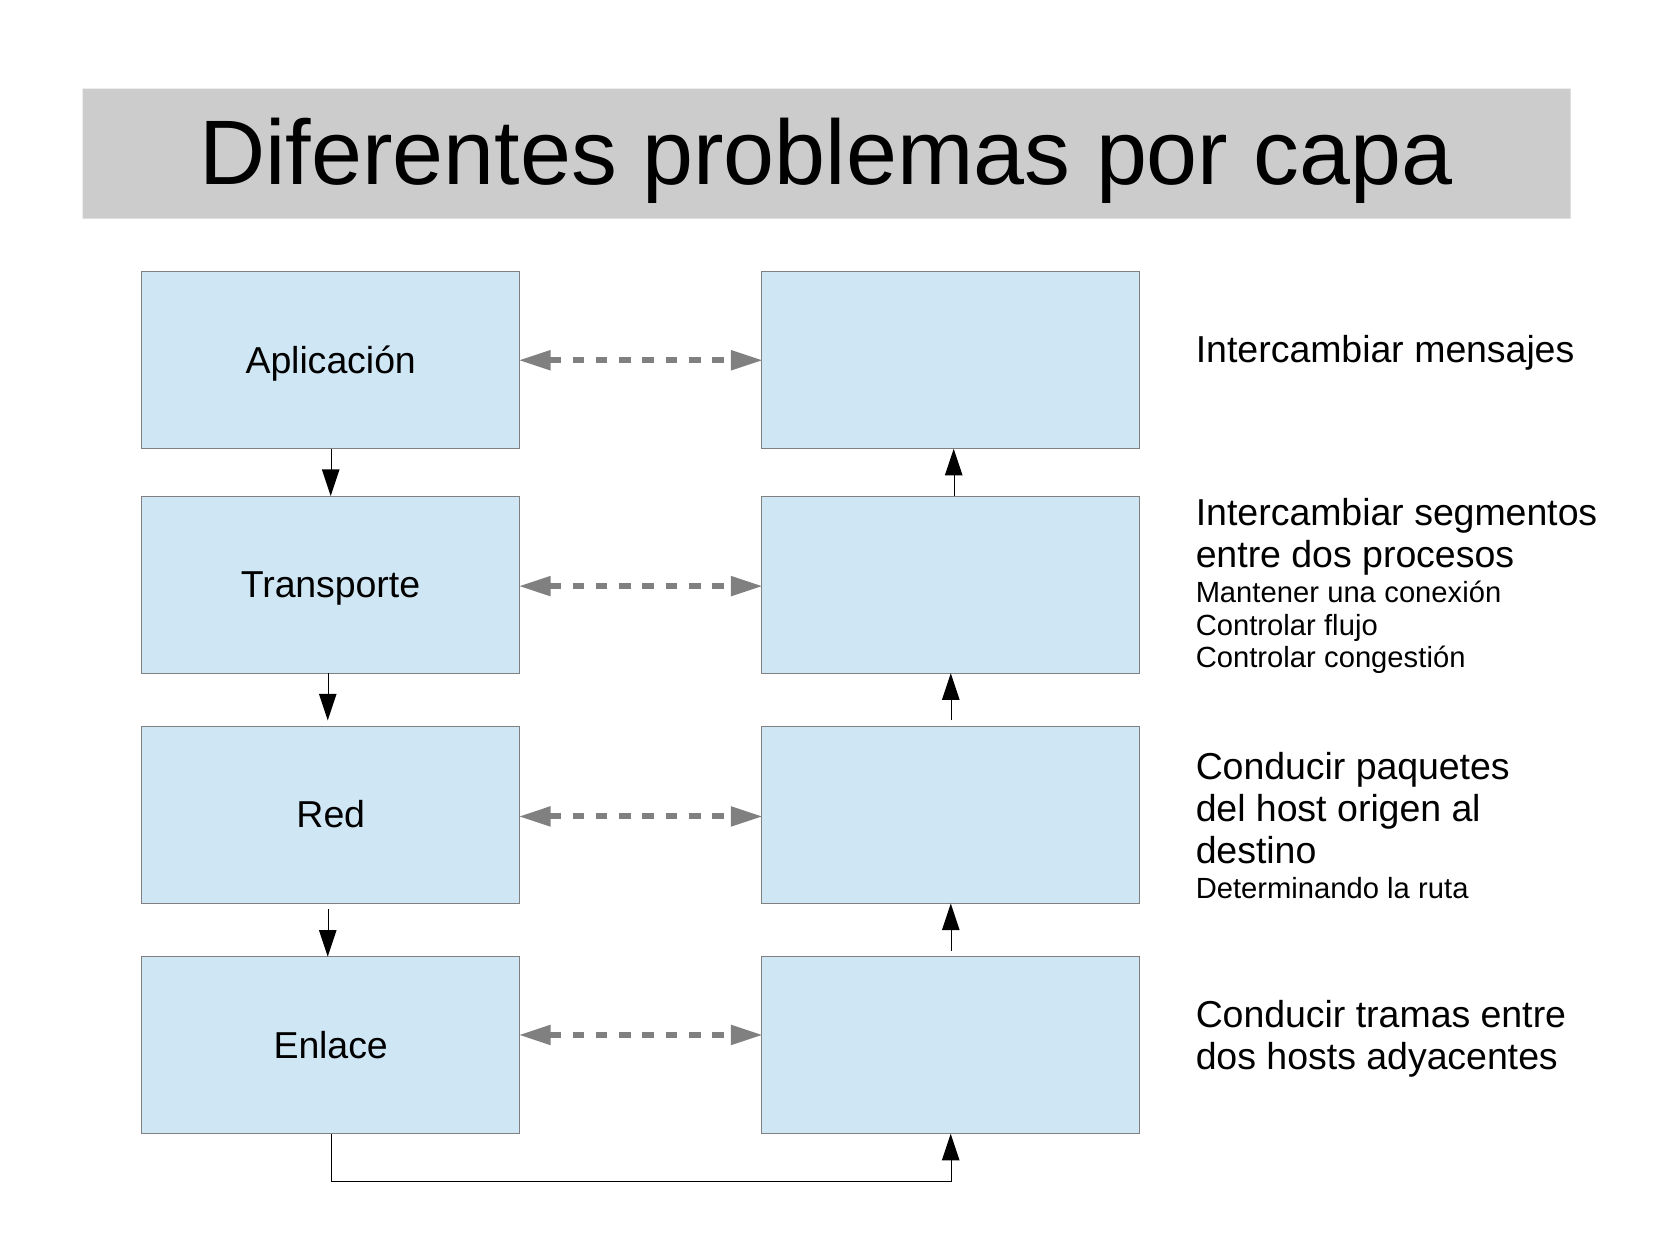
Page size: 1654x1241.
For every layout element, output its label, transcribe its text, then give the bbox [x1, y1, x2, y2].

text_box Enlace [141, 956, 520, 1134]
text_box Conducir paquetes del host origen al destino Determinando la ruta [1181, 738, 1525, 912]
text_box [761, 956, 1140, 1134]
text_box Intercambiar segmentos entre dos procesos Mantener una conexión Controlar flujo Controlar congestión [1181, 484, 1623, 681]
text_box Red [141, 726, 520, 904]
text_box [761, 726, 1140, 904]
text_box Transporte [141, 496, 520, 674]
text_box [761, 271, 1140, 449]
text_box [761, 496, 1140, 674]
text_box Intercambiar mensajes [1181, 321, 1590, 378]
text_box Conducir tramas entre dos hosts adyacentes [1181, 986, 1582, 1086]
title Diferentes problemas por capa [82, 49, 1571, 257]
text_box Aplicación [141, 271, 520, 449]
